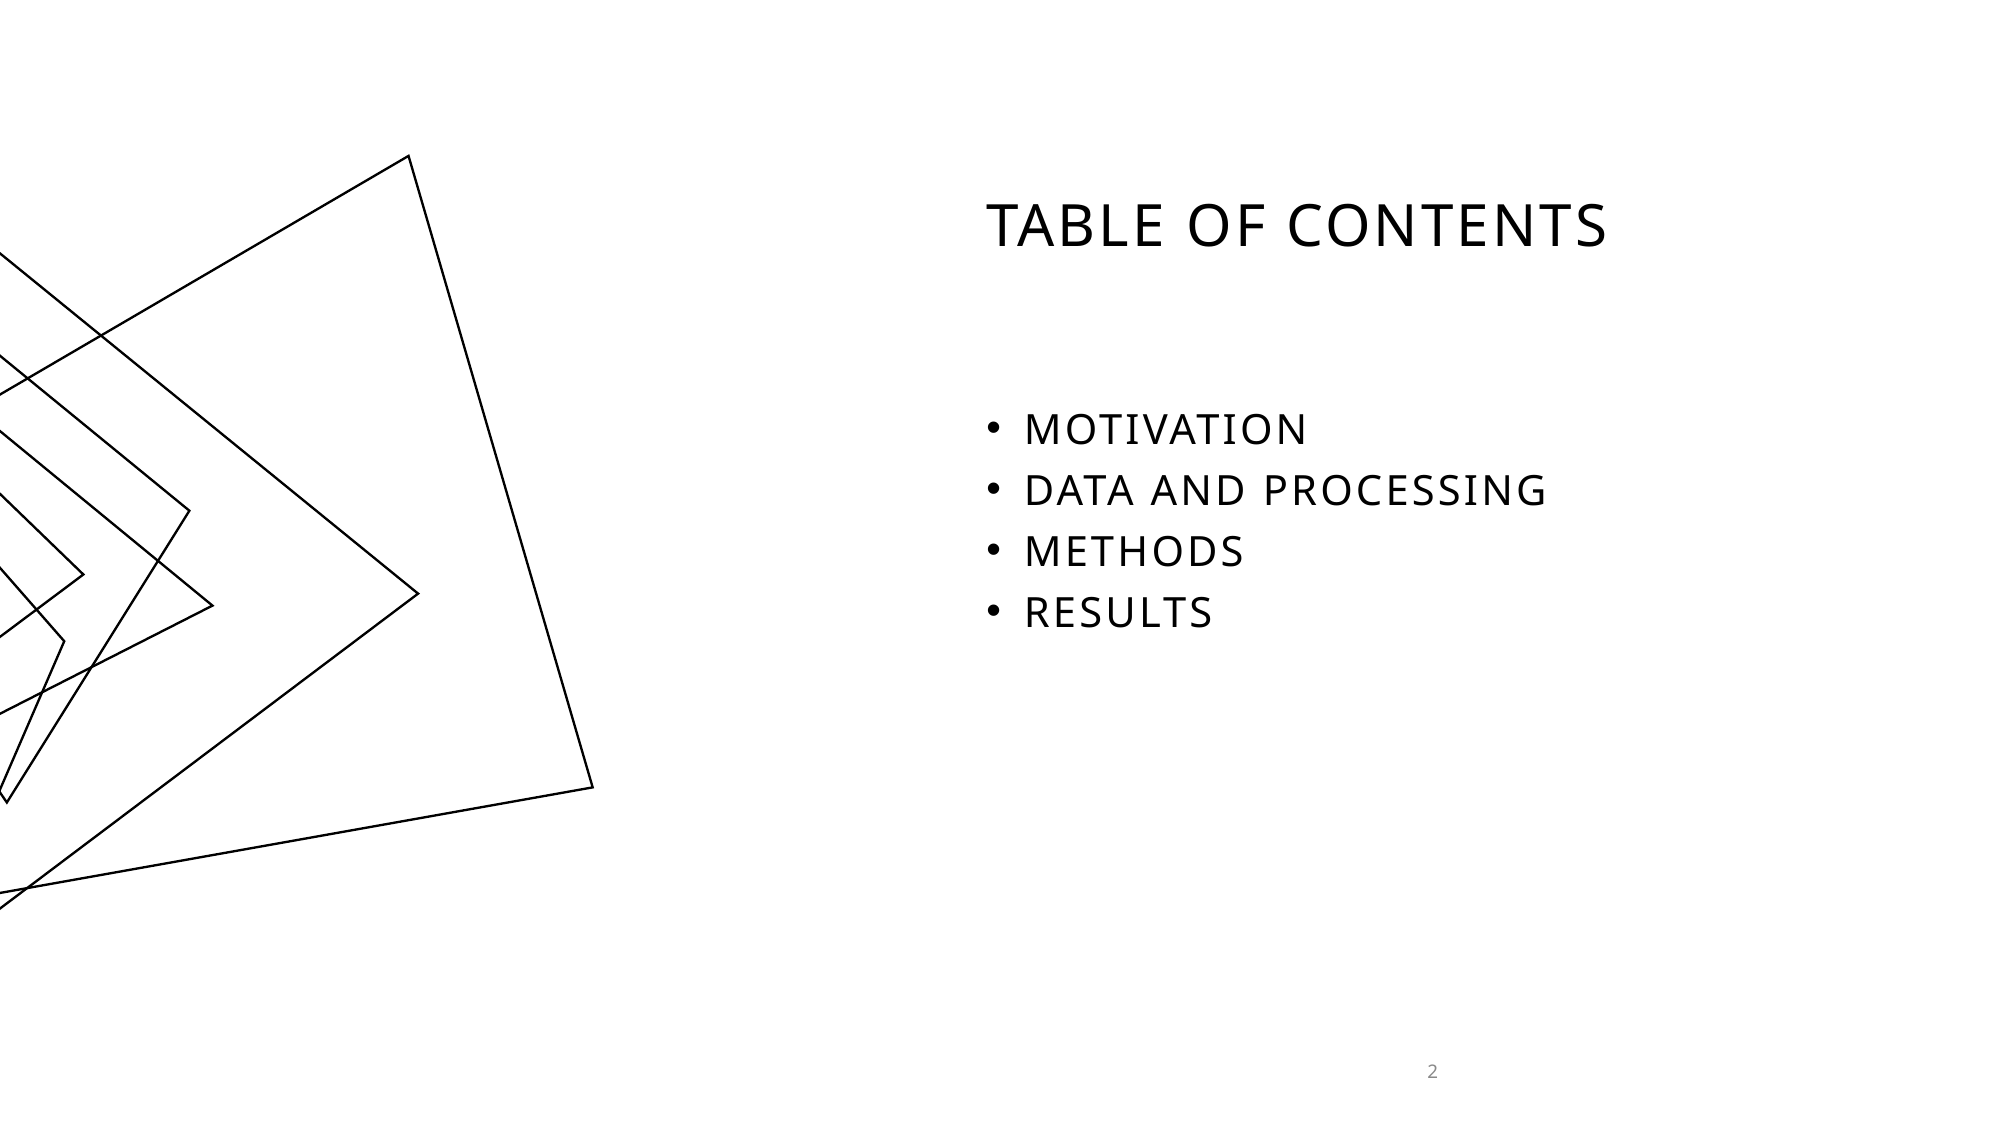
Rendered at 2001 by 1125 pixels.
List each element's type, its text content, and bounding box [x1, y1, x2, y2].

title Table of Contents [971, 189, 1863, 328]
list Motivation Data and processing Methods results [971, 405, 1863, 985]
text_box [1412, 1042, 1863, 1103]
